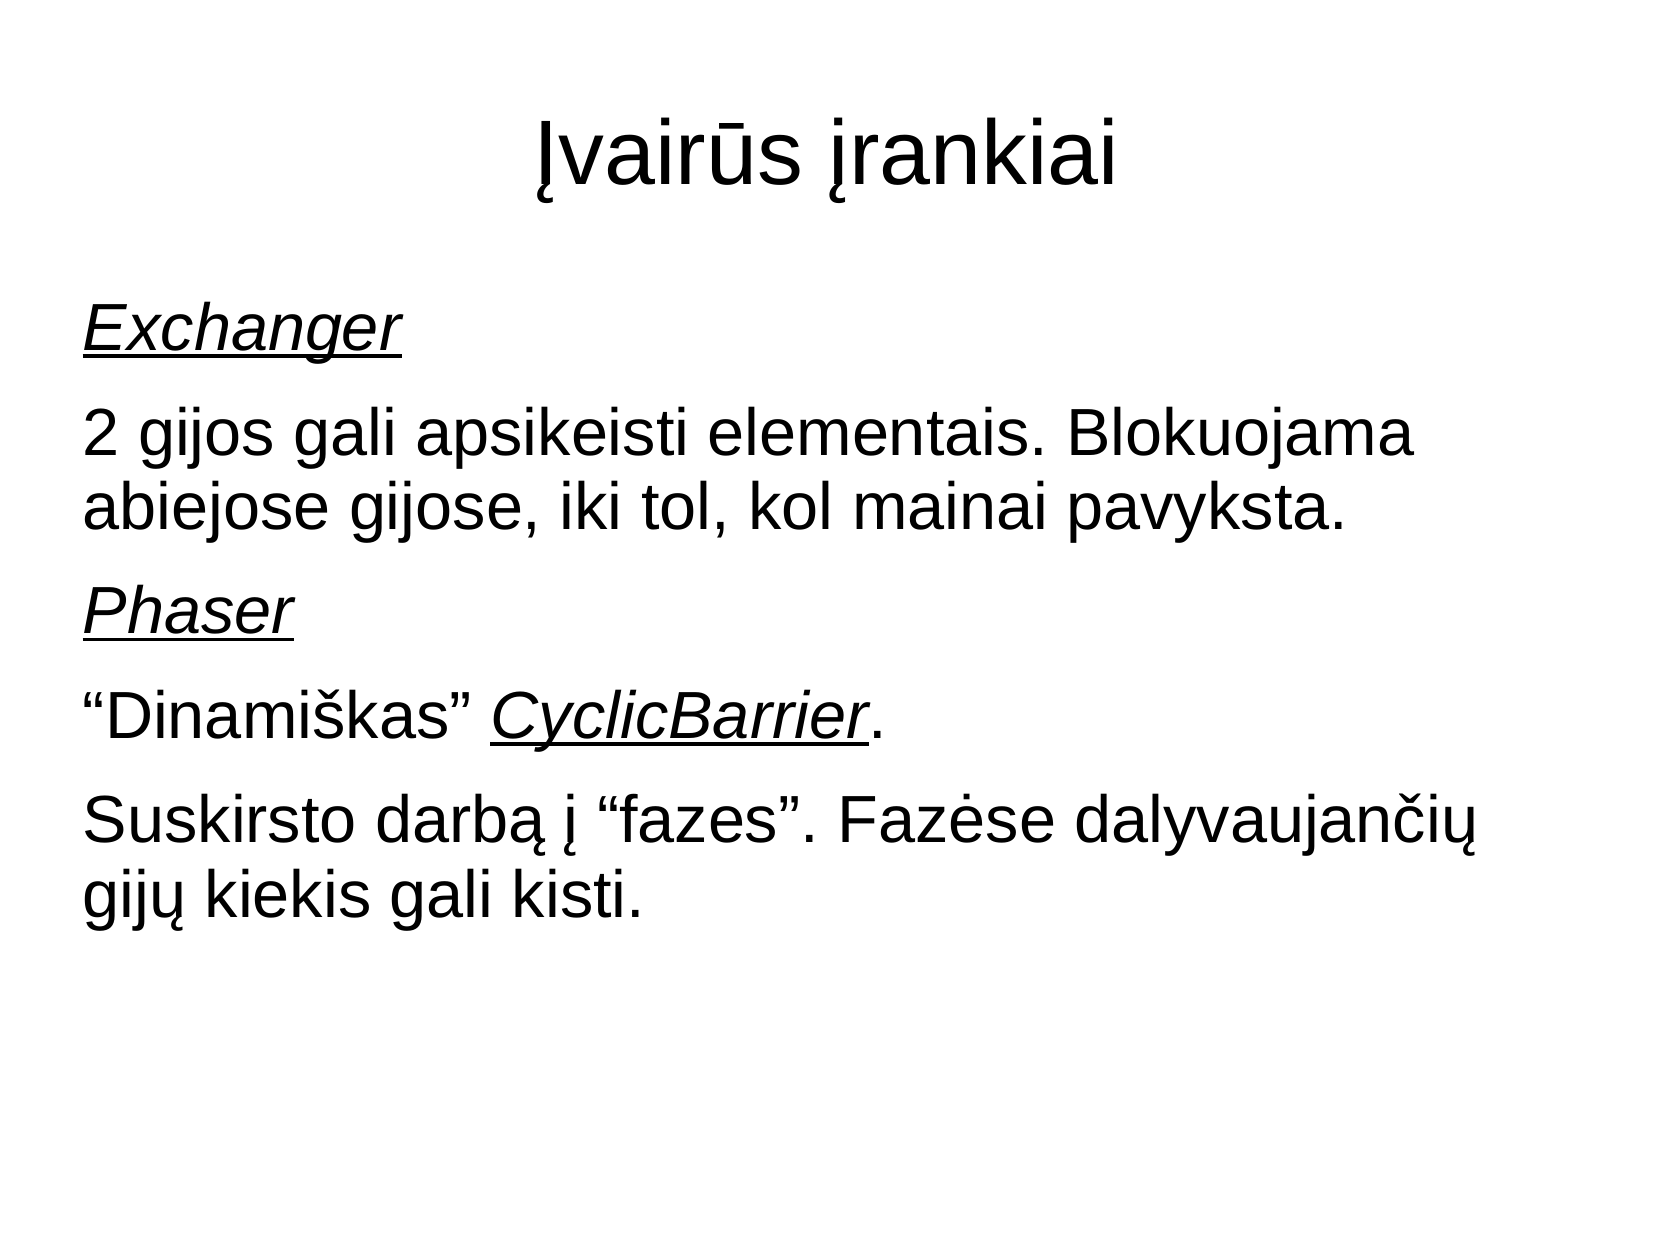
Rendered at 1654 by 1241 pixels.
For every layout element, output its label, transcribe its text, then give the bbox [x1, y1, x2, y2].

list Exchanger 2 gijos gali apsikeisti elementais. Blokuojama abiejose gijose, iki tol, kol mainai pavyksta. Phaser “Dinamiškas” CyclicBarrier. Suskirsto darbą į “fazes”. Fazėse dalyvaujančių gijų kiekis gali kisti. [82, 290, 1571, 1010]
title Įvairūs įrankiai [82, 49, 1571, 257]
